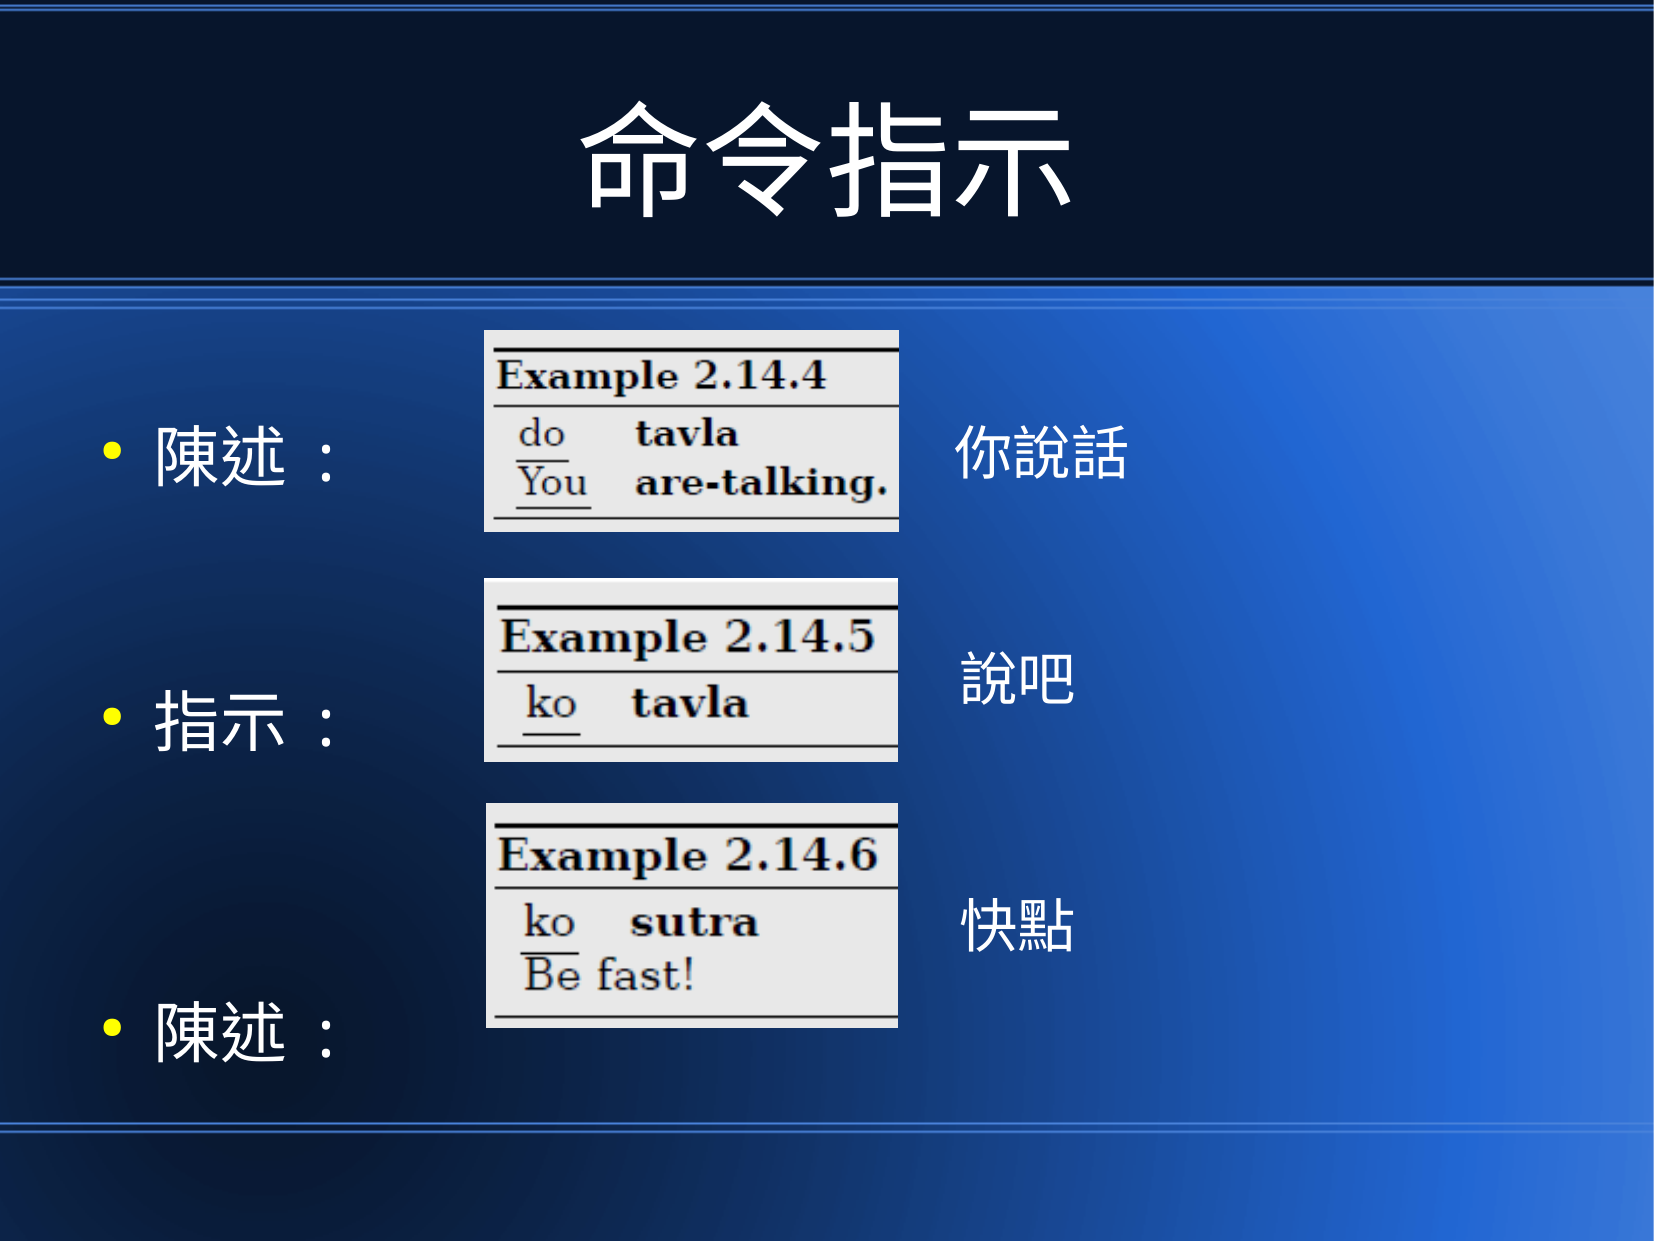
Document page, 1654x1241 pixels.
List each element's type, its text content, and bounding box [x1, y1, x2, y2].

text_box 快點 [944, 872, 1092, 957]
text_box 你說話 [939, 399, 1146, 485]
picture [484, 578, 898, 762]
list 陳述: 指示: 陳述: [82, 355, 1571, 1241]
text_box 說吧 [944, 625, 1092, 711]
picture [0, 0, 1654, 1241]
title 命令指示 [82, 49, 1571, 257]
picture [486, 803, 898, 1028]
